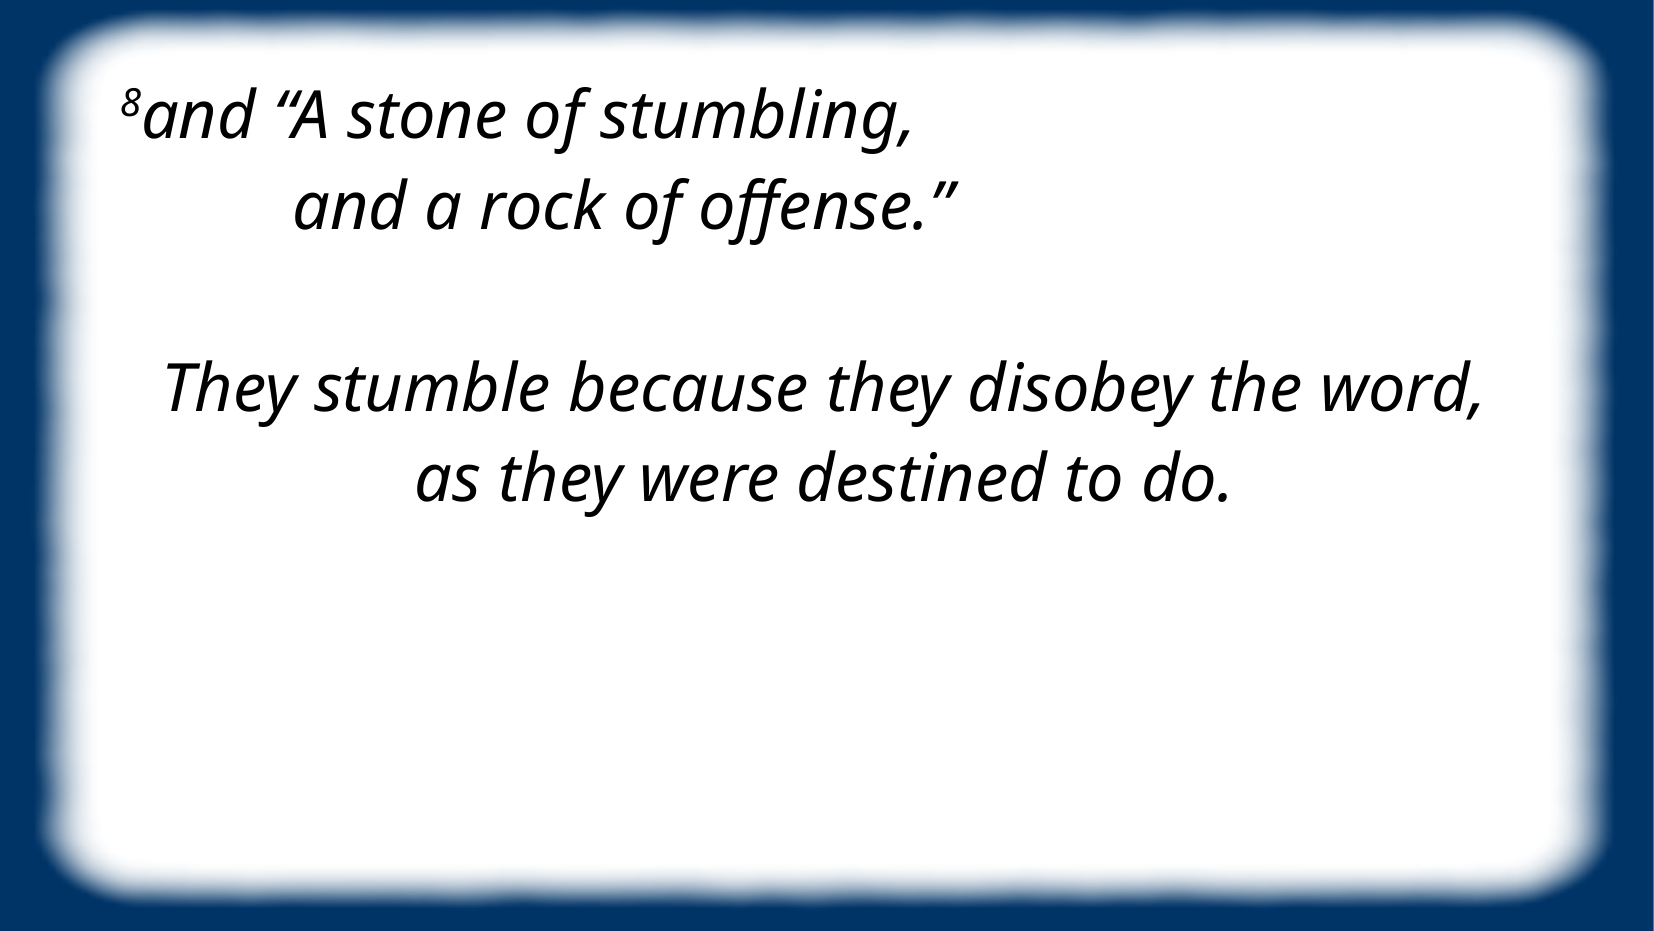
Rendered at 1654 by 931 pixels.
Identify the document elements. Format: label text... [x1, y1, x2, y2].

picture [0, 0, 1654, 931]
text_box 8and “A stone of stumbling, and a rock of offense.” They stumble because they disobey the word, as they were destined to do. [105, 60, 1546, 519]
